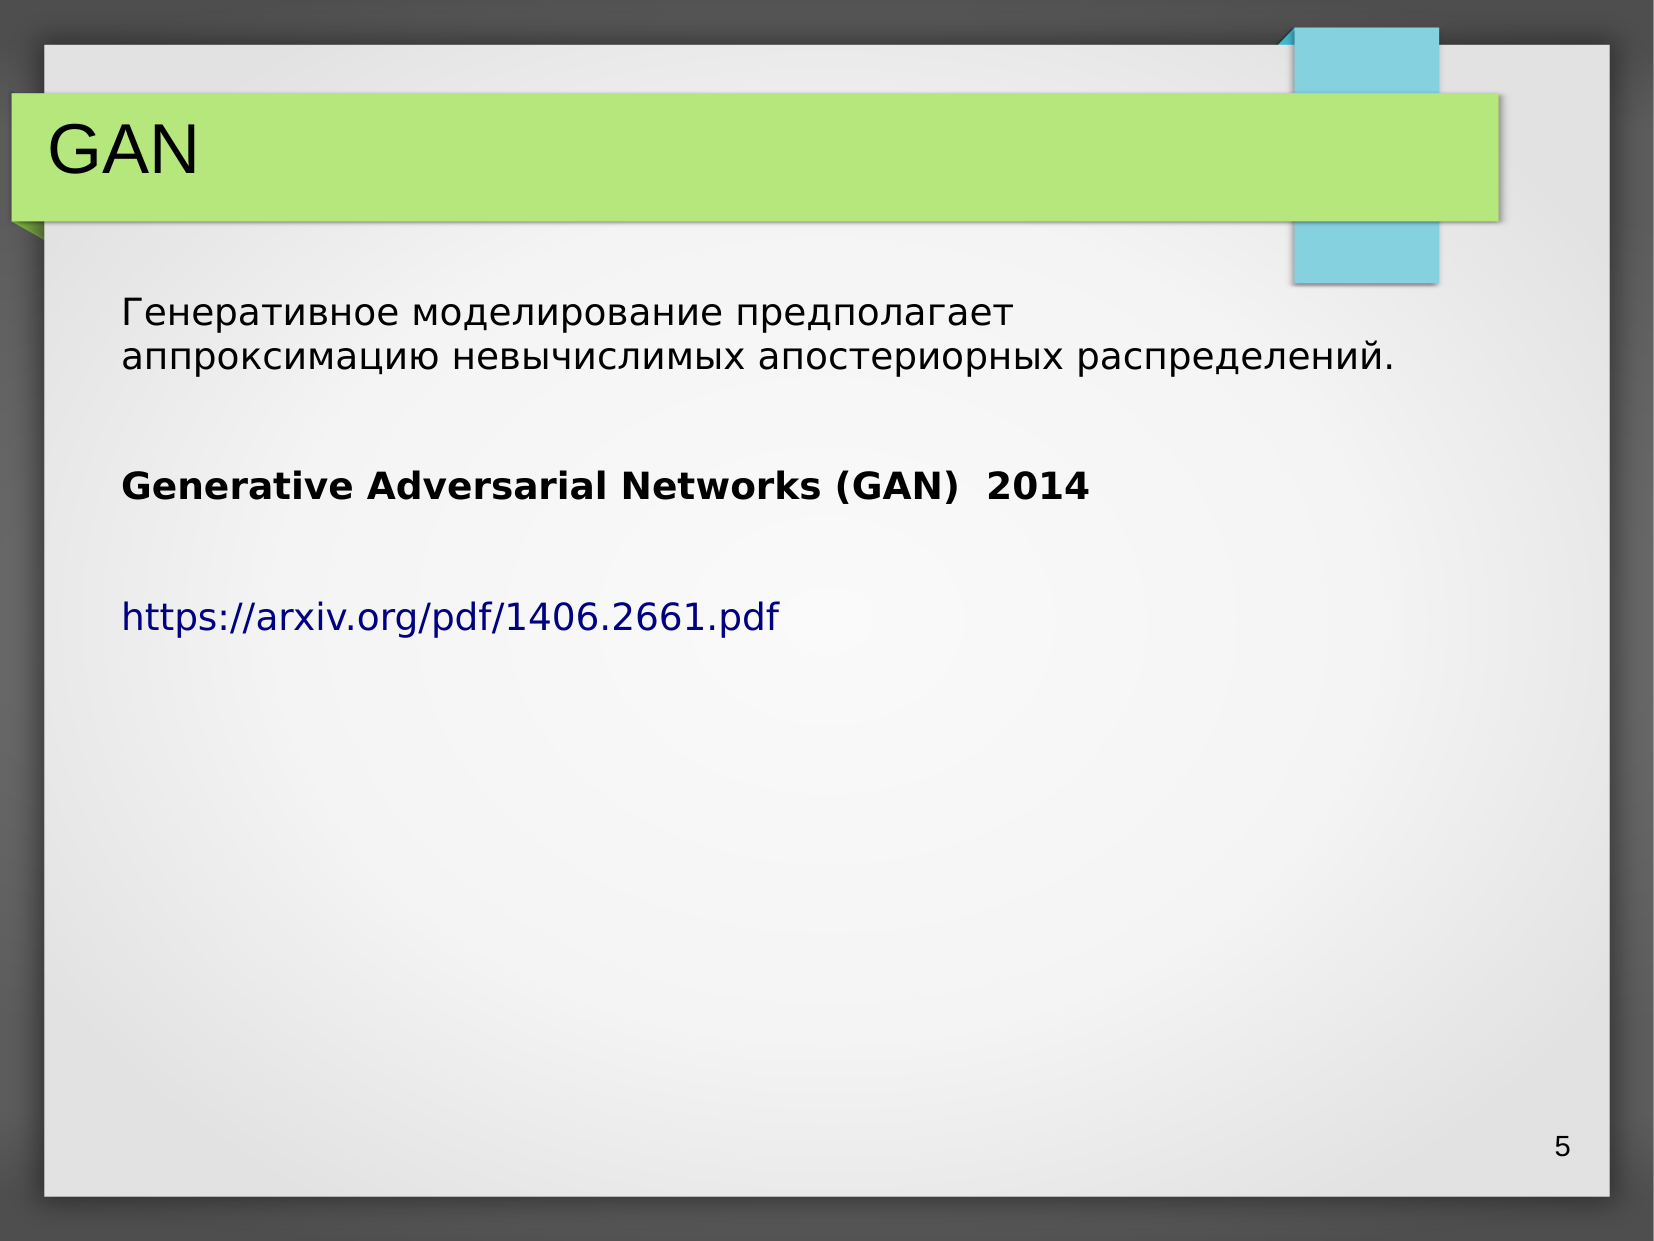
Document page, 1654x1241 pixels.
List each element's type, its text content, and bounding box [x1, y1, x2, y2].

title GAN [47, 109, 1501, 189]
picture [0, 0, 1654, 1241]
text_box Генеративное моделирование предполагает аппроксимацию невычислимых апостериорных распределений. Generative Adversarial Networks (GAN) 2014 https://arxiv.org/pdf/1406.2661.pdf [106, 283, 1512, 734]
